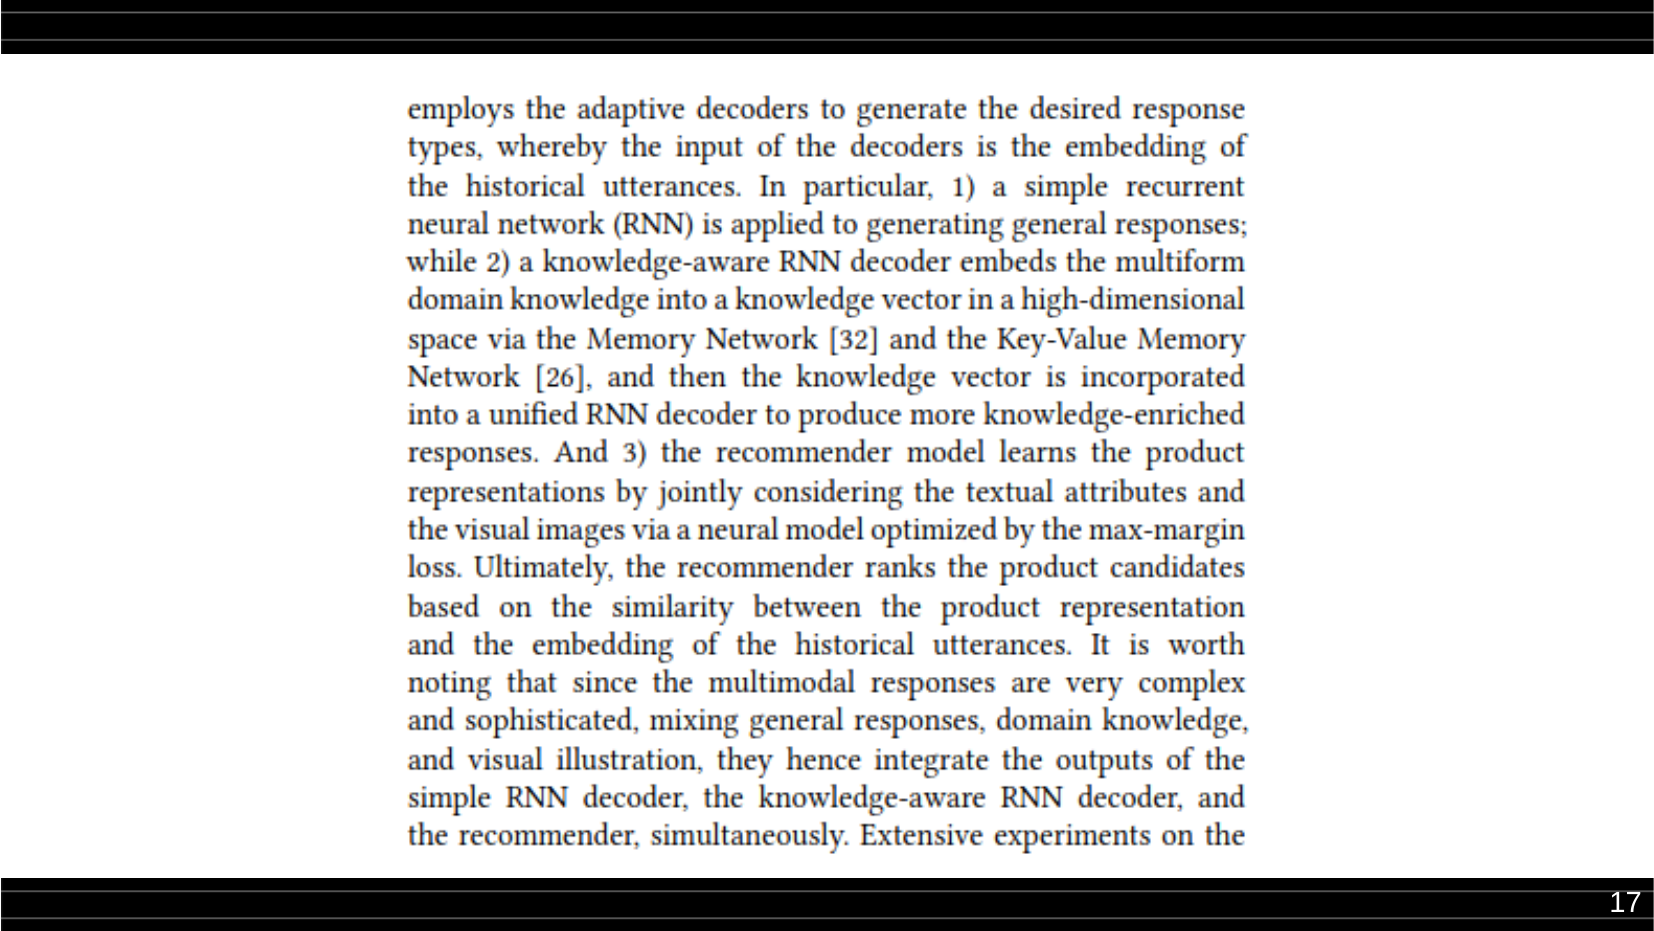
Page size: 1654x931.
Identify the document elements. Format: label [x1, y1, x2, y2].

picture [1, 0, 1654, 54]
picture [404, 92, 1268, 856]
picture [1, 878, 1654, 931]
